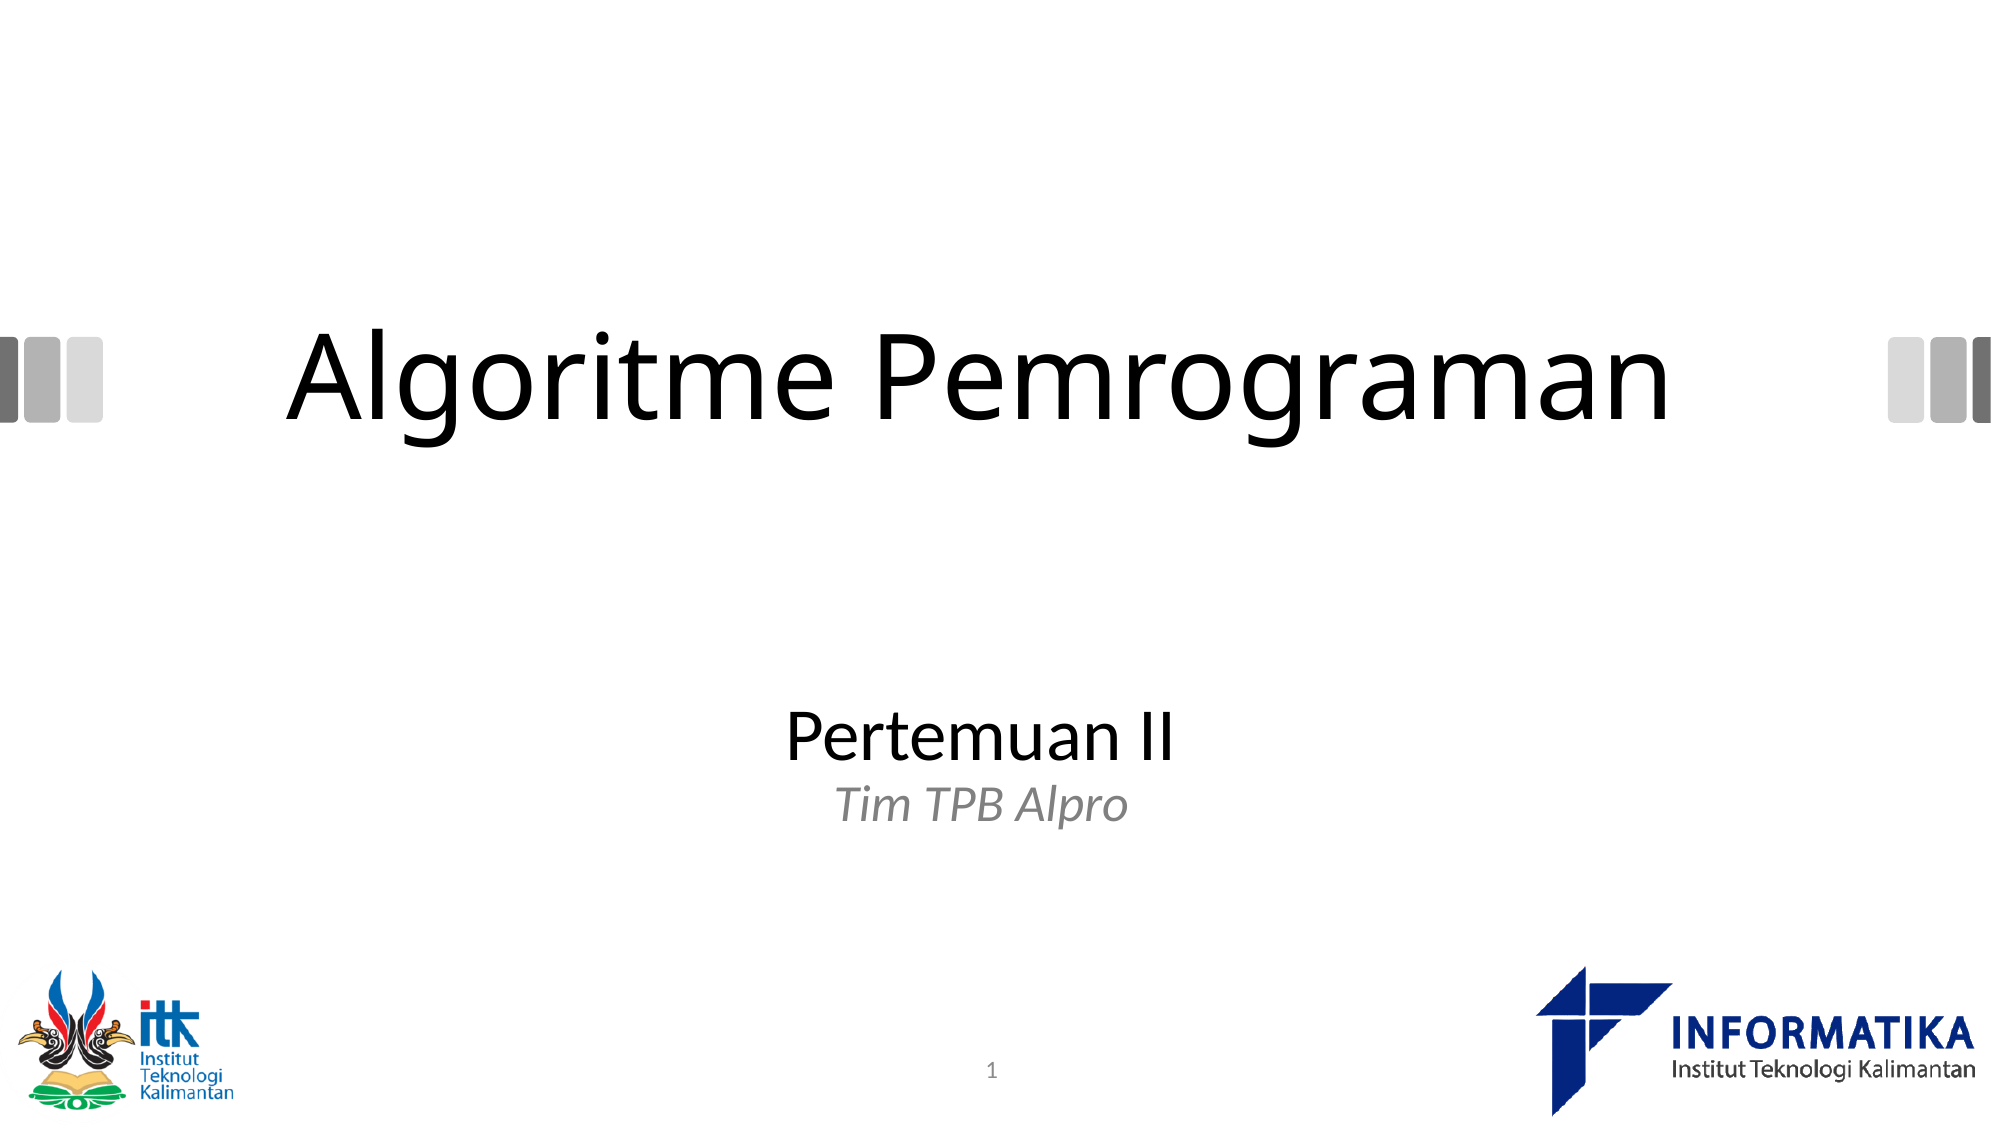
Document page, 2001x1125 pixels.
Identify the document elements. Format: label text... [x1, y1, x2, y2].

picture [1534, 965, 1976, 1118]
subtitle Pertemuan II Tim TPB Alpro [531, 695, 1432, 958]
picture [0, 935, 252, 1125]
title Algoritme Pemrograman [40, 259, 1922, 503]
slide_number <number> [823, 1043, 1161, 1094]
